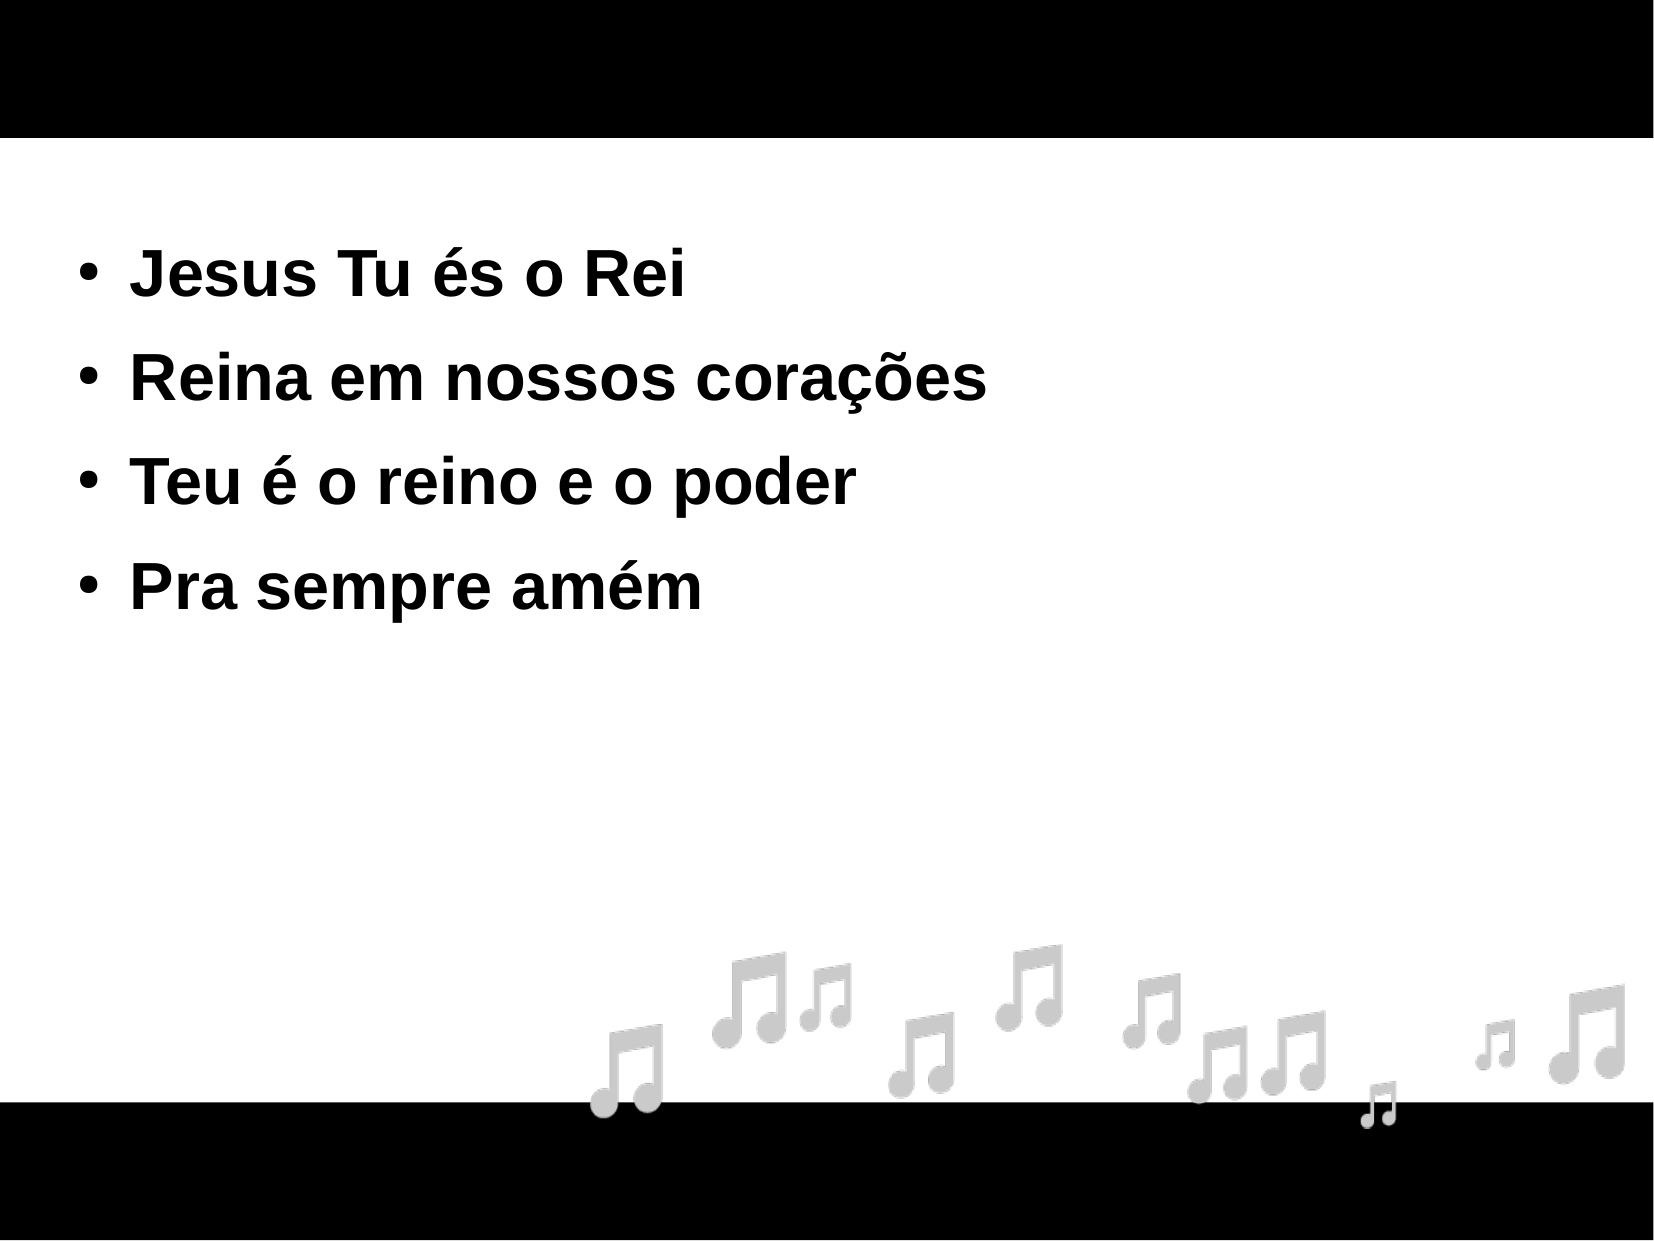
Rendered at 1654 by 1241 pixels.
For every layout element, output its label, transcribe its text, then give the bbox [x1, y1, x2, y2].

list Jesus Tu és o Rei Reina em nossos corações Teu é o reino e o poder Pra sempre amém [59, 236, 1595, 1024]
